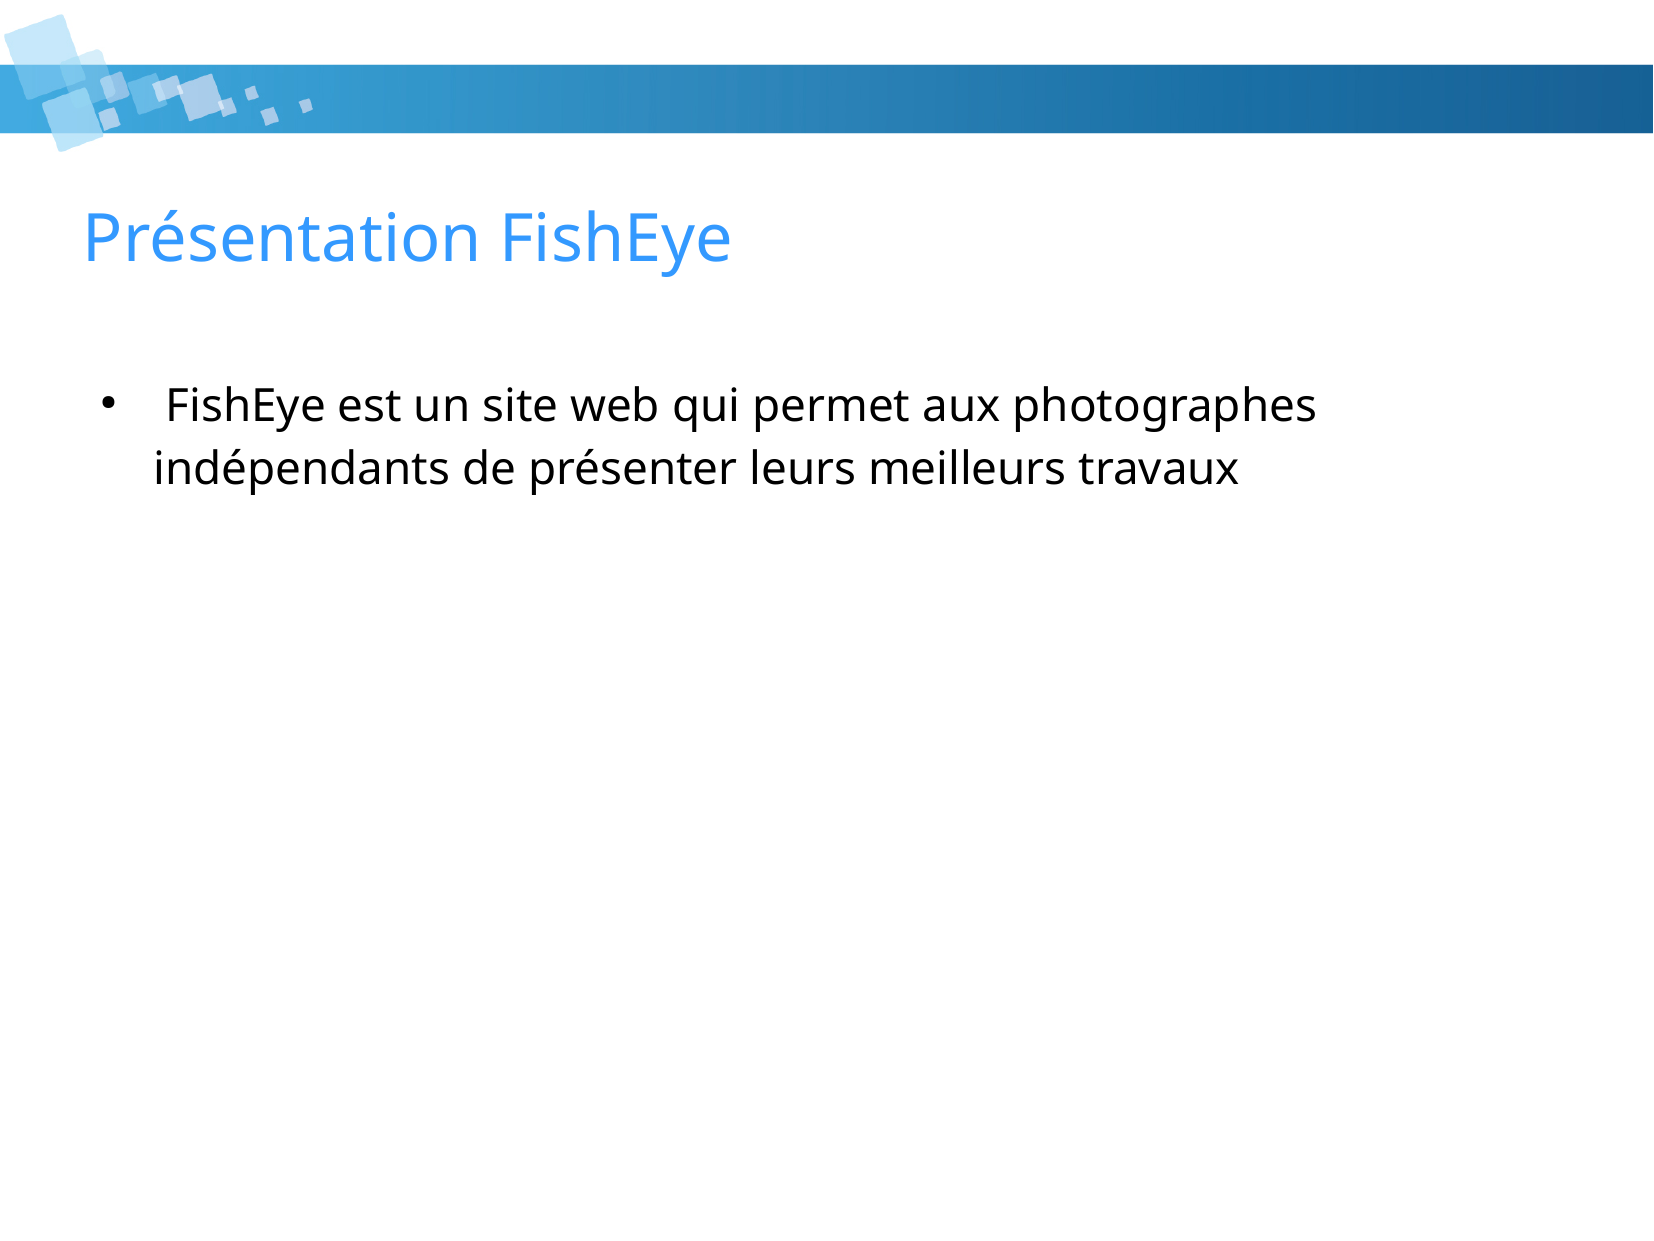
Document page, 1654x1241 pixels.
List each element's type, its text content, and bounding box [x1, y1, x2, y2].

title Présentation FishEye [82, 132, 1571, 340]
list FishEye est un site web qui permet aux photographes indépendants de présenter leurs meilleurs travaux [82, 372, 1571, 1093]
picture [0, 0, 1653, 1238]
